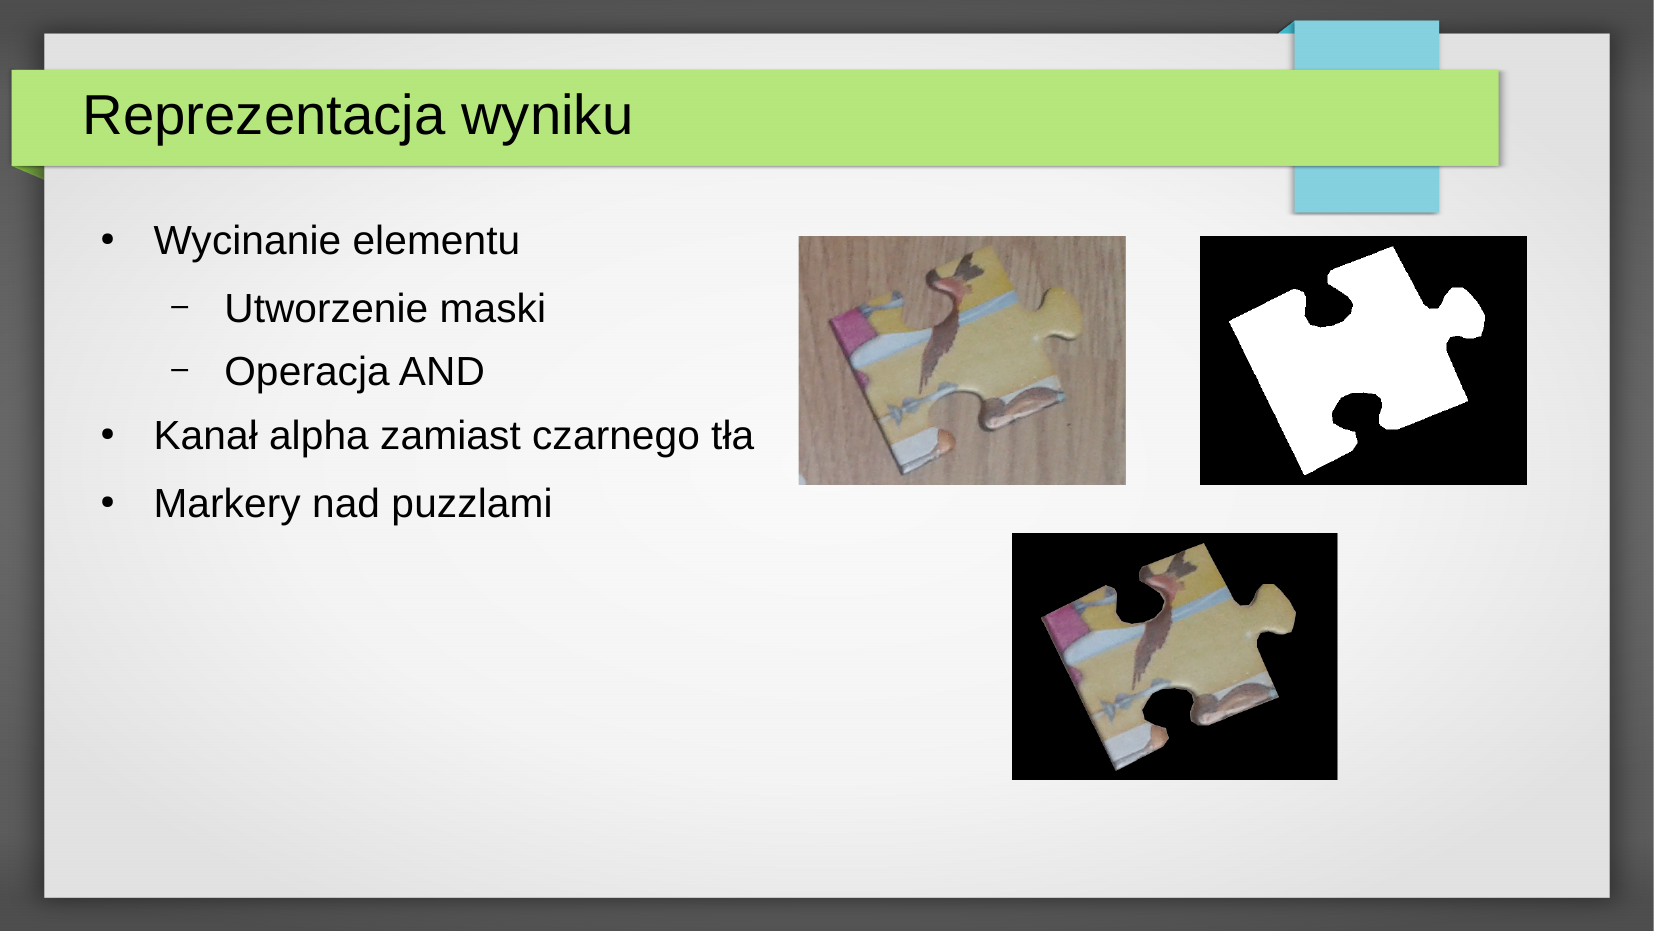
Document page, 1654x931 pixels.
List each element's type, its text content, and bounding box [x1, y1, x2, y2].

title Reprezentacja wyniku [82, 70, 1264, 160]
picture [0, 0, 1654, 931]
list Wycinanie elementu Utworzenie maski Operacja AND Kanał alpha zamiast czarnego tła Markery nad puzzlami [82, 217, 922, 758]
